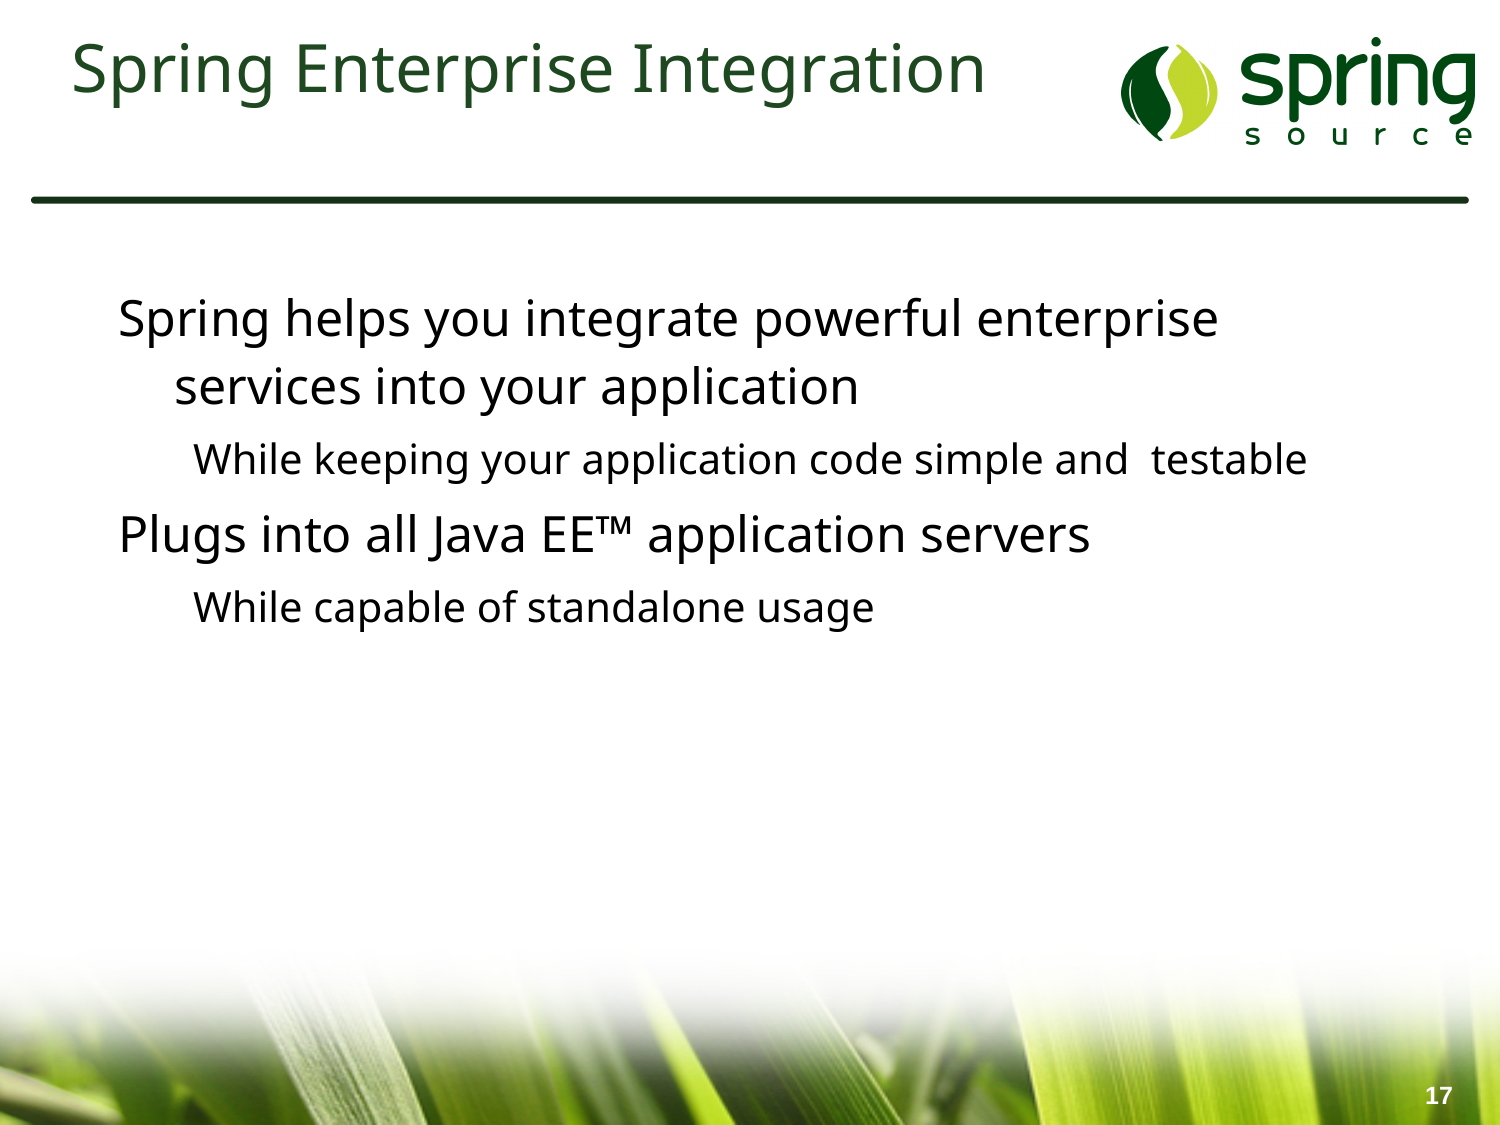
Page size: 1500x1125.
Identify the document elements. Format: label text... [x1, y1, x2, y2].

list Spring helps you integrate powerful enterprise services into your application While keeping your application code simple and testable Plugs into all Java EE™ application servers While capable of standalone usage [103, 275, 1394, 938]
picture [0, 944, 1500, 1125]
picture [1121, 37, 1475, 145]
title Spring Enterprise Integration [56, 13, 1089, 176]
